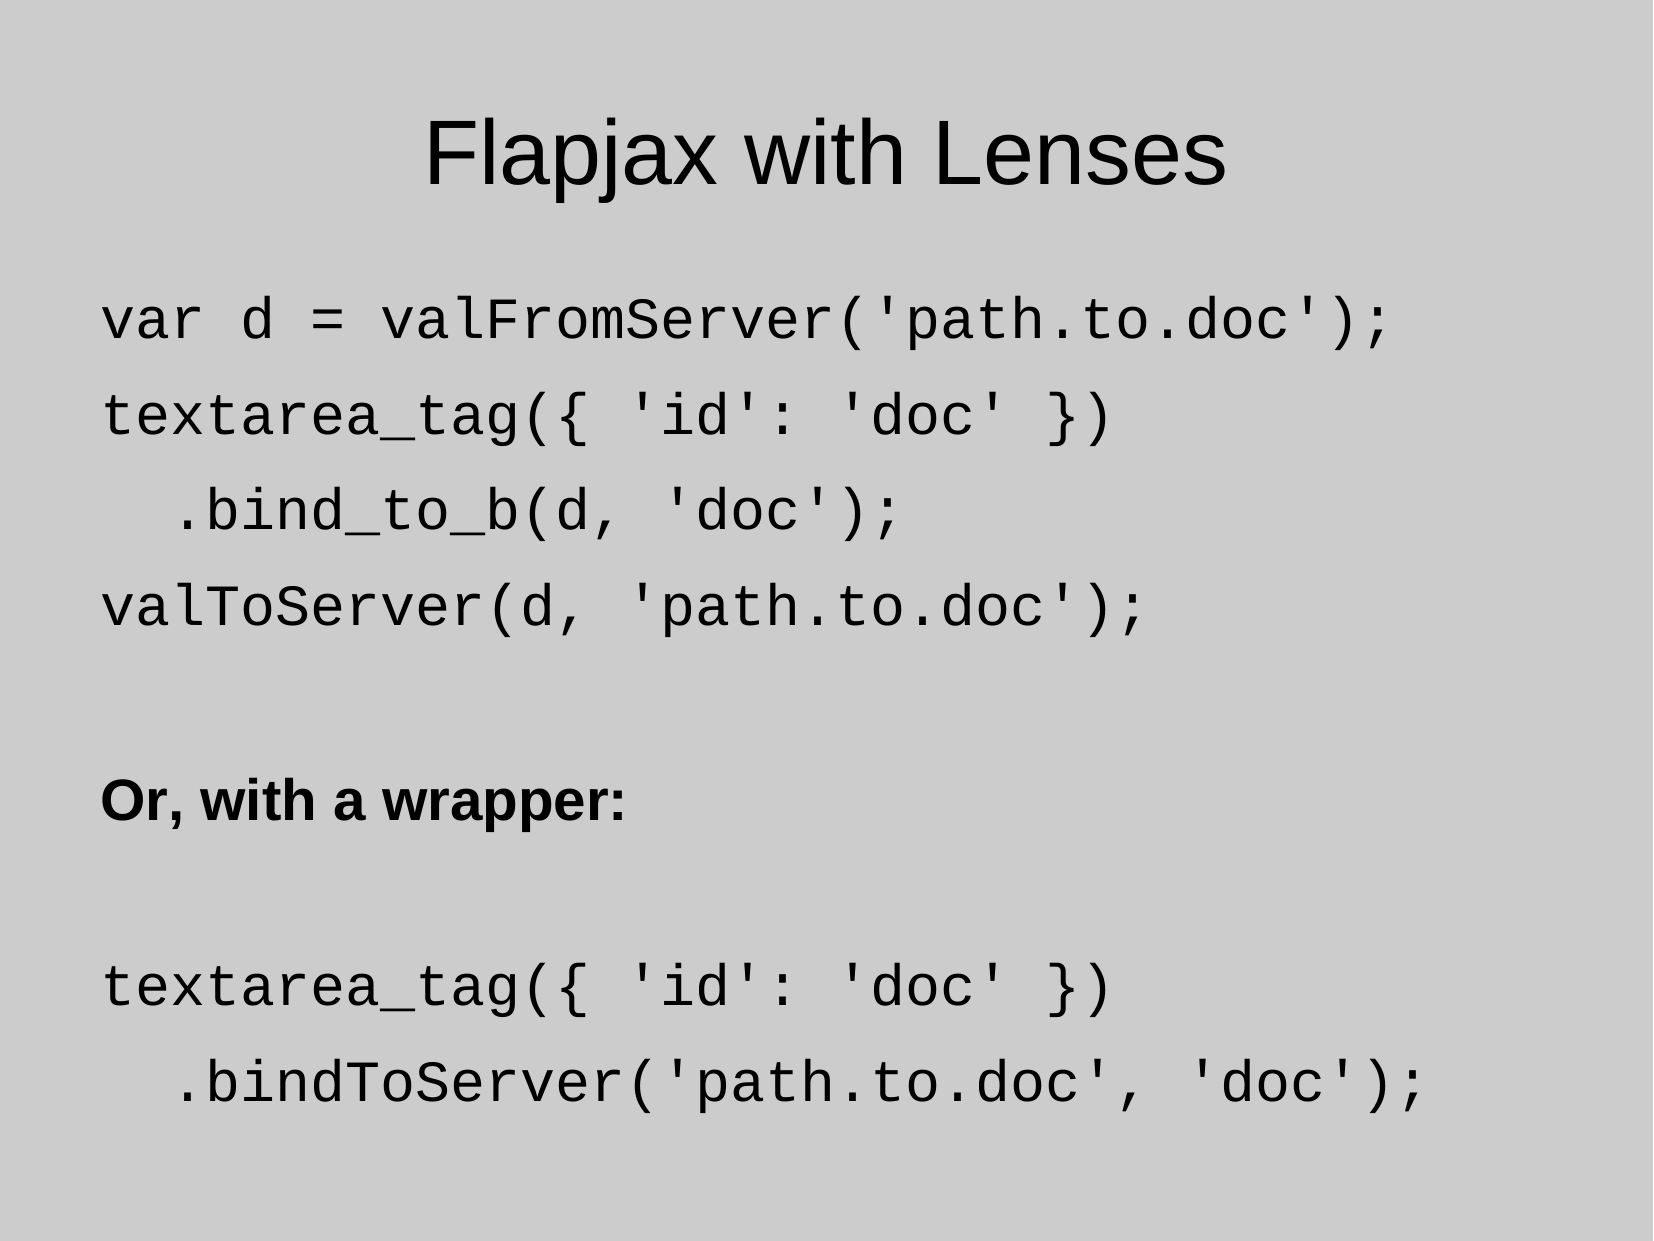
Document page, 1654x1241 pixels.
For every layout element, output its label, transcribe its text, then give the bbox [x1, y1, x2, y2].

list var d = valFromServer('path.to.doc'); textarea_tag({ 'id': 'doc' }) .bind_to_b(d, 'doc'); valToServer(d, 'path.to.doc'); Or, with a wrapper: textarea_tag({ 'id': 'doc' }) .bindToServer('path.to.doc', 'doc'); [82, 290, 1571, 1119]
title Flapjax with Lenses [82, 49, 1571, 257]
